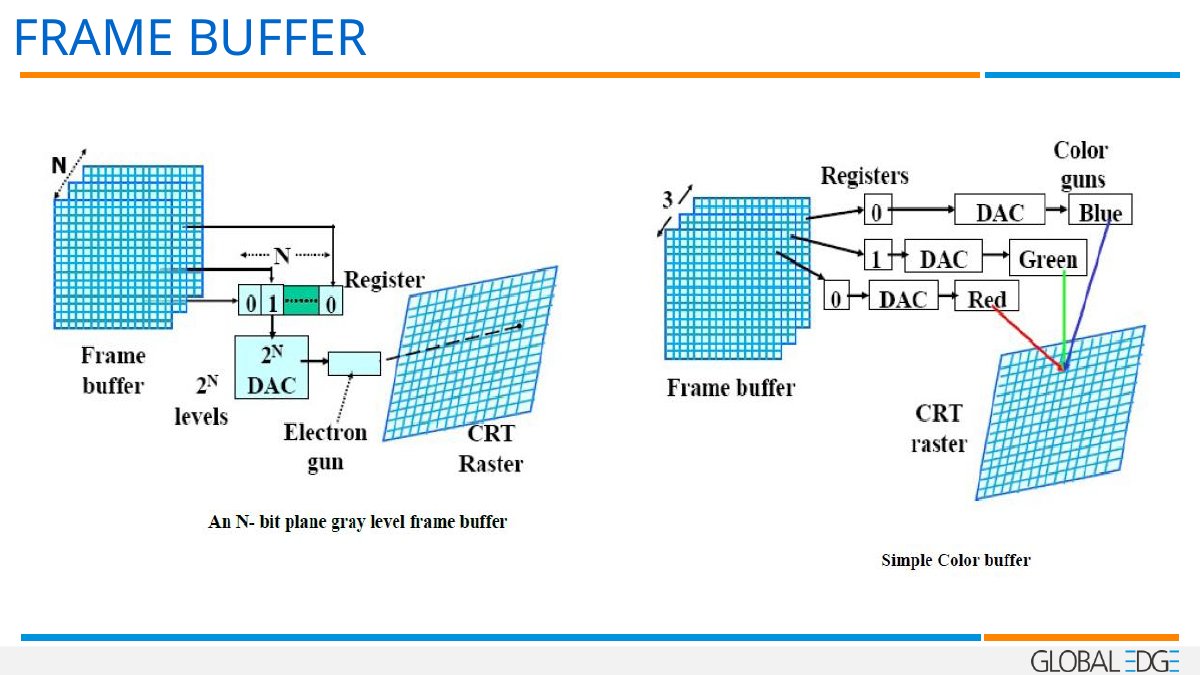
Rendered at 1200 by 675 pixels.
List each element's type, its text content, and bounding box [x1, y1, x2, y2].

title FRAME BUFFER [12, 6, 1088, 66]
picture [637, 129, 1151, 580]
picture [1031, 650, 1179, 672]
picture [41, 144, 562, 550]
